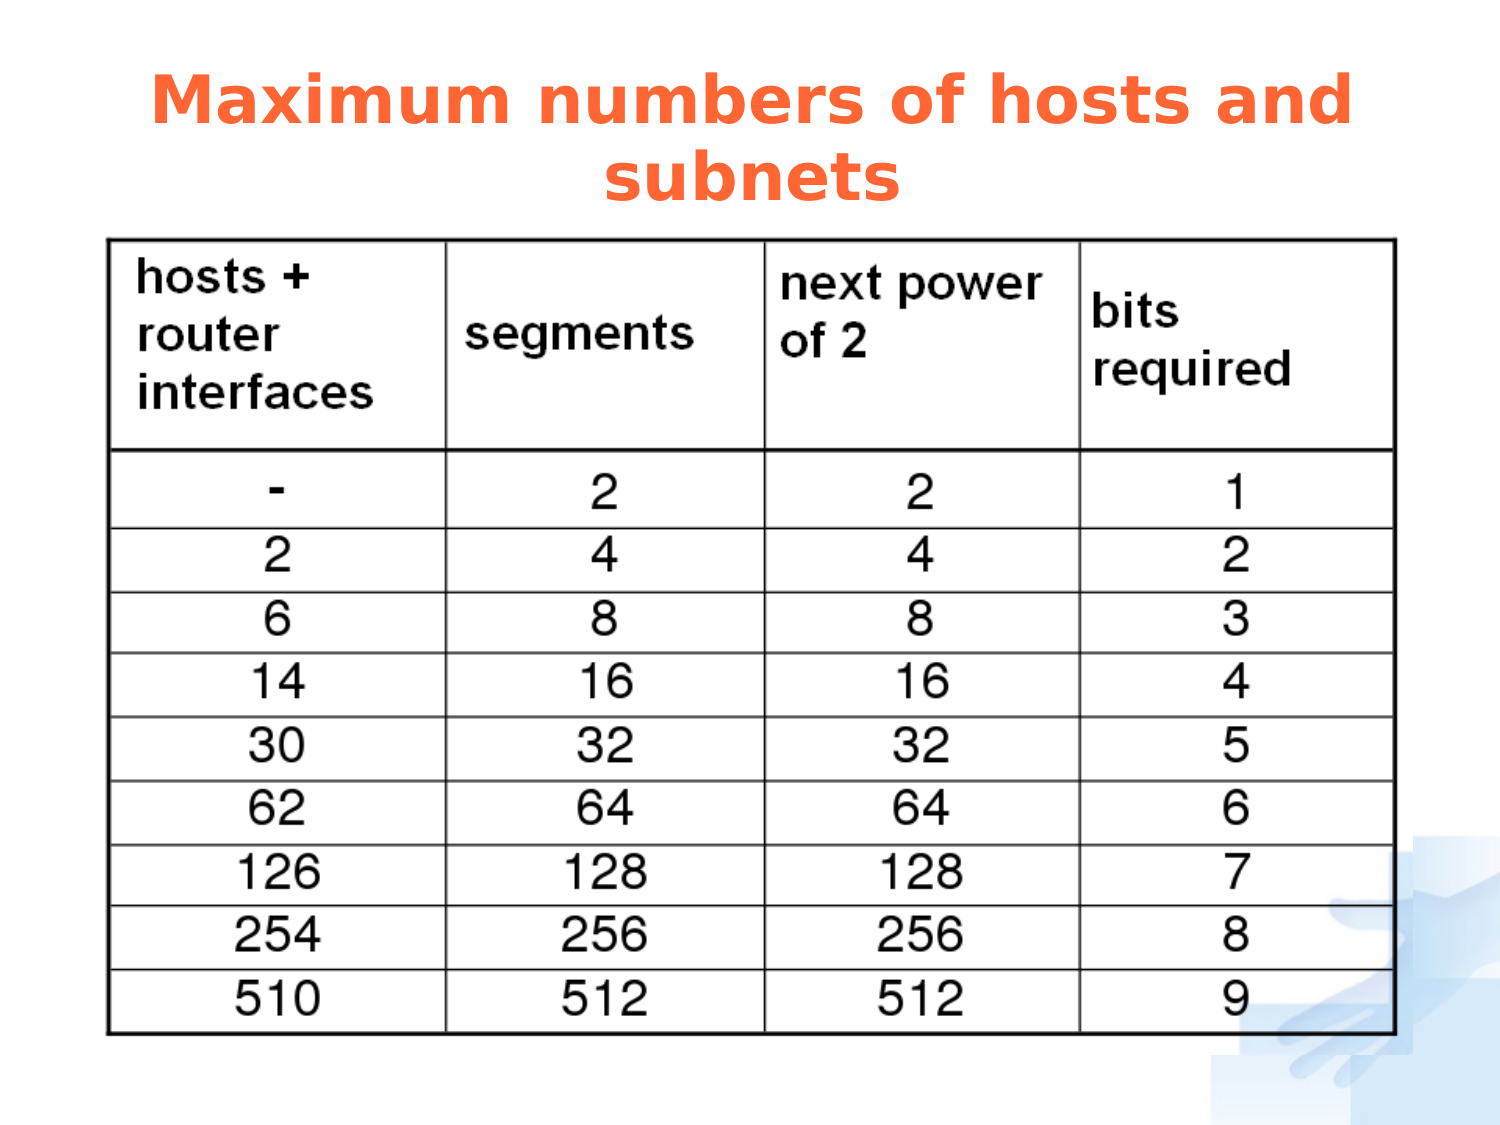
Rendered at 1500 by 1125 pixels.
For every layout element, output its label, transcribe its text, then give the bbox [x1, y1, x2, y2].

picture [0, 0, 1500, 1125]
title Maximum numbers of hosts and subnets [29, 21, 1477, 257]
